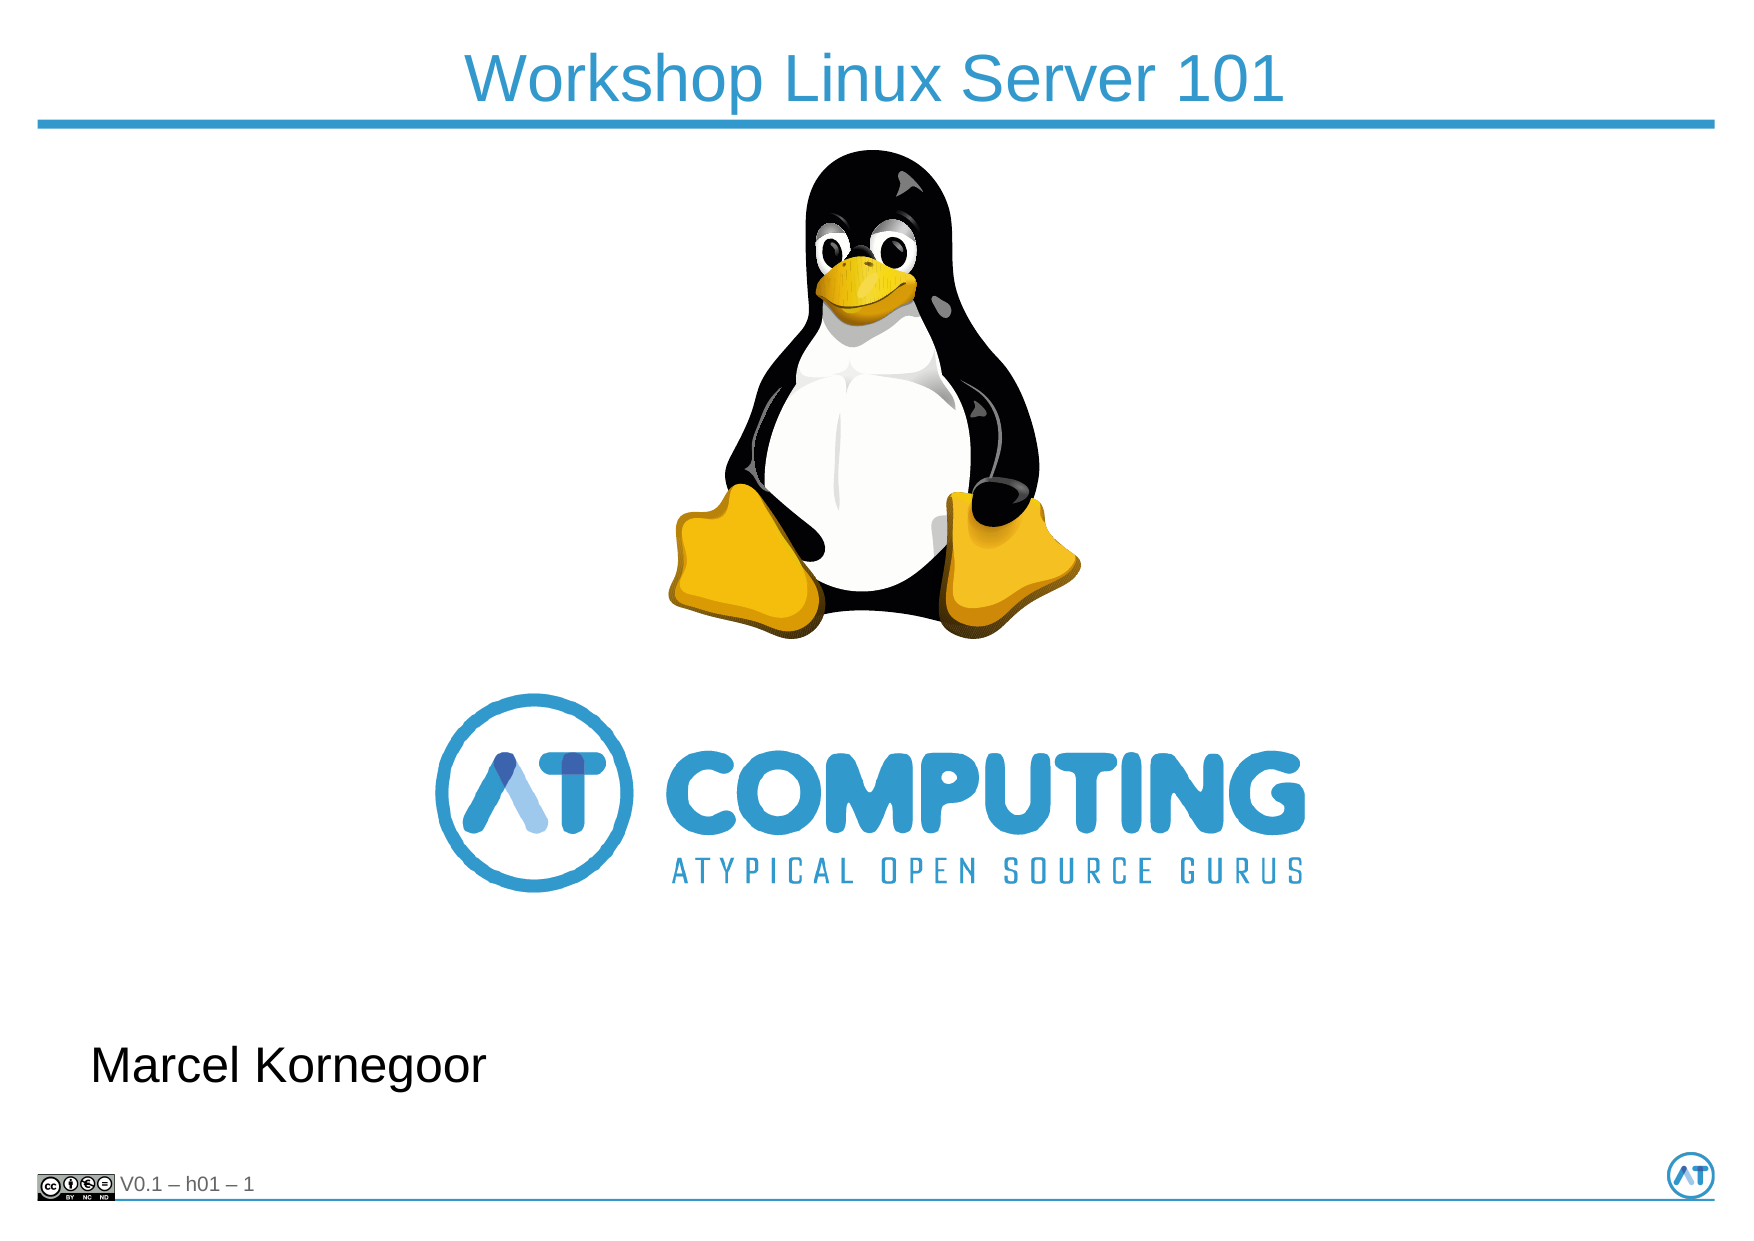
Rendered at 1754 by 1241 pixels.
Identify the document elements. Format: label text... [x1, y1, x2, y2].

picture [1667, 1152, 1715, 1199]
title Workshop Linux Server 101 [37, 37, 1715, 120]
picture [37, 1174, 115, 1201]
text_box Marcel Kornegoor [90, 1037, 488, 1088]
picture [376, 150, 1376, 961]
